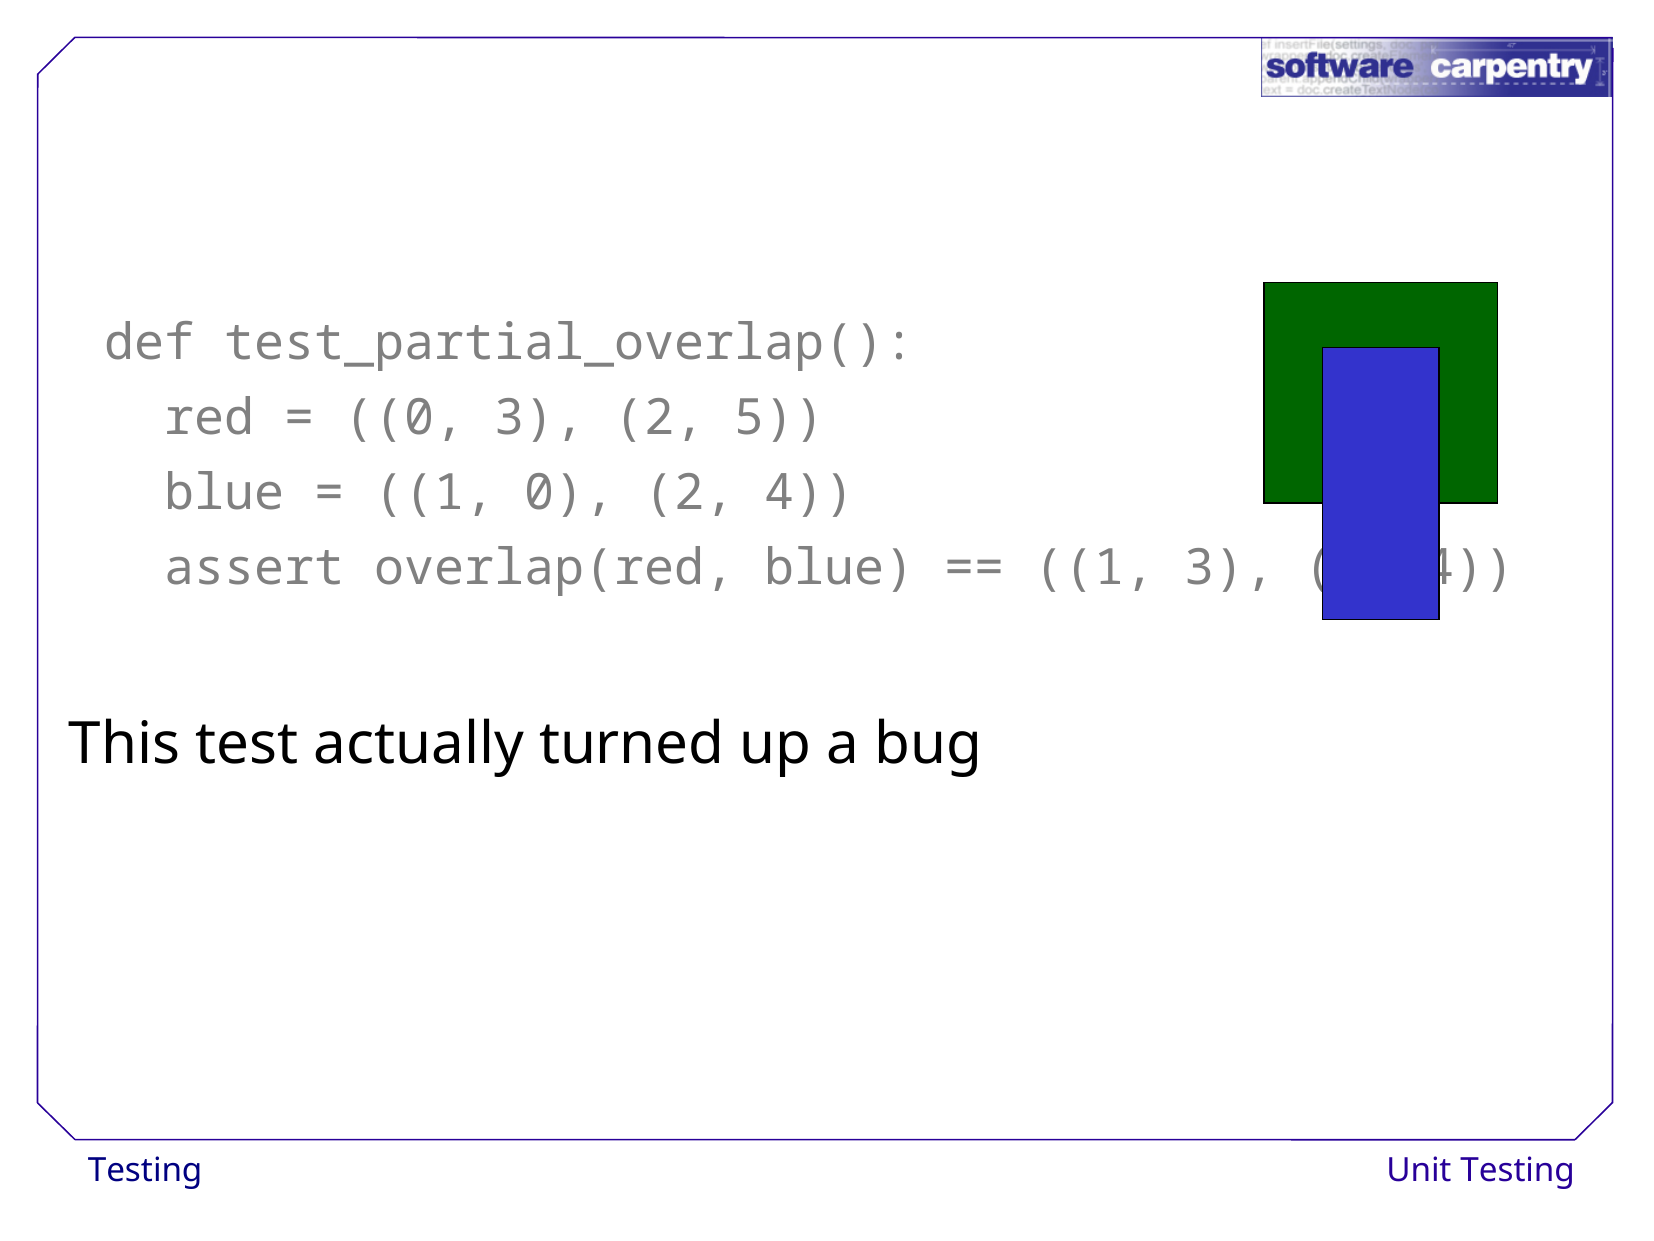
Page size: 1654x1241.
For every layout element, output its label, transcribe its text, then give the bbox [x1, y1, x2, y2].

text_box This test actually turned up a bug [54, 662, 1148, 783]
text_box [1264, 282, 1498, 620]
picture [1261, 39, 1613, 97]
text_box def test_partial_overlap(): red = ((0, 3), (2, 5)) blue = ((1, 0), (2, 4)) assert overlap(red, blue) == ((1, 3), (2, 4)) [89, 287, 1512, 621]
